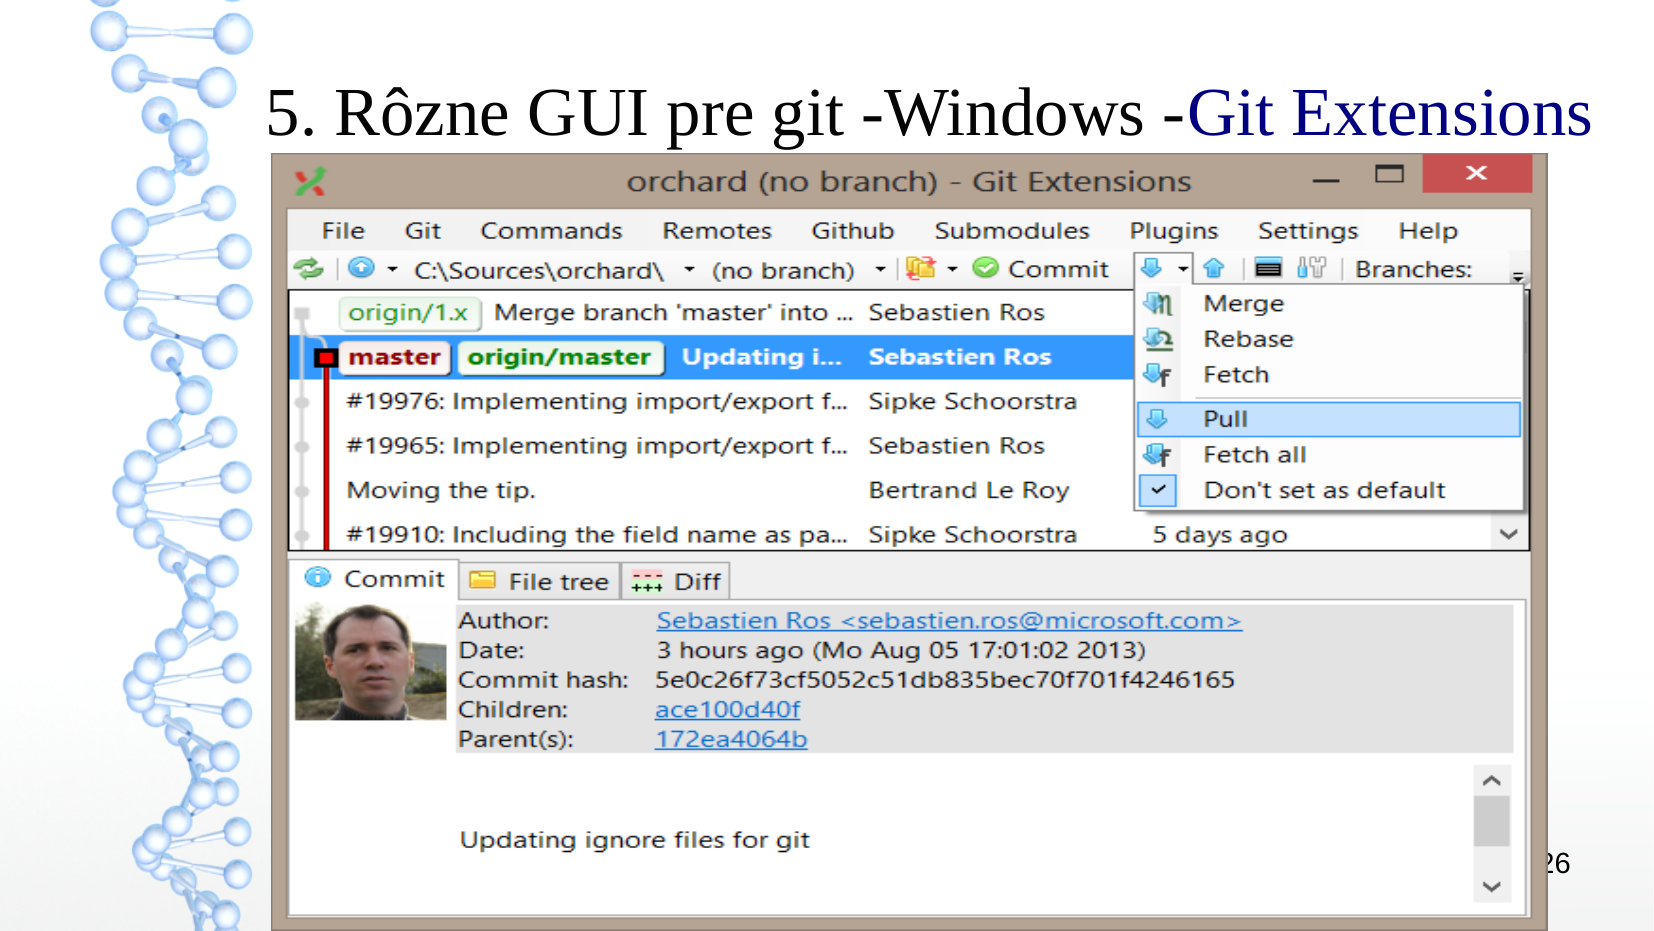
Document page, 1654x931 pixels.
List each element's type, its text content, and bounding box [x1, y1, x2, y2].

title 5. Rôzne GUI pre git -Windows -Git Extensions [265, 35, 1595, 189]
picture [0, 0, 1654, 931]
